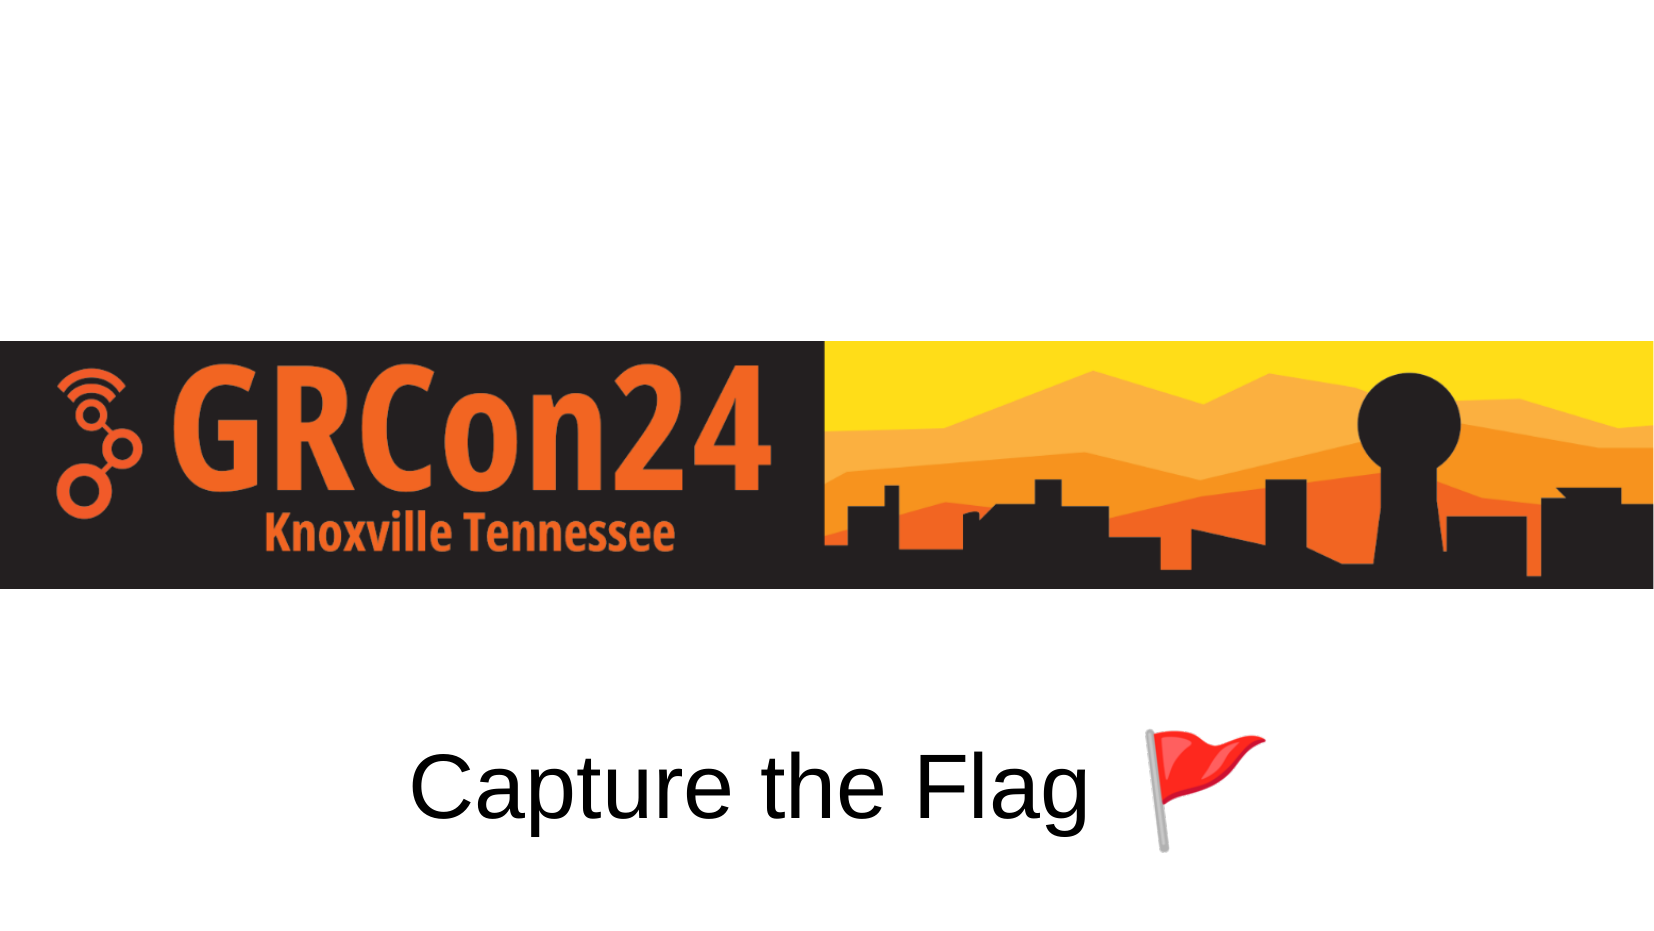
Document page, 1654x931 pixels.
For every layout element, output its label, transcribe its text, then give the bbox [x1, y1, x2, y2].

picture [0, 341, 1654, 589]
picture [1141, 726, 1270, 856]
title Capture the Flag [0, 708, 1654, 864]
